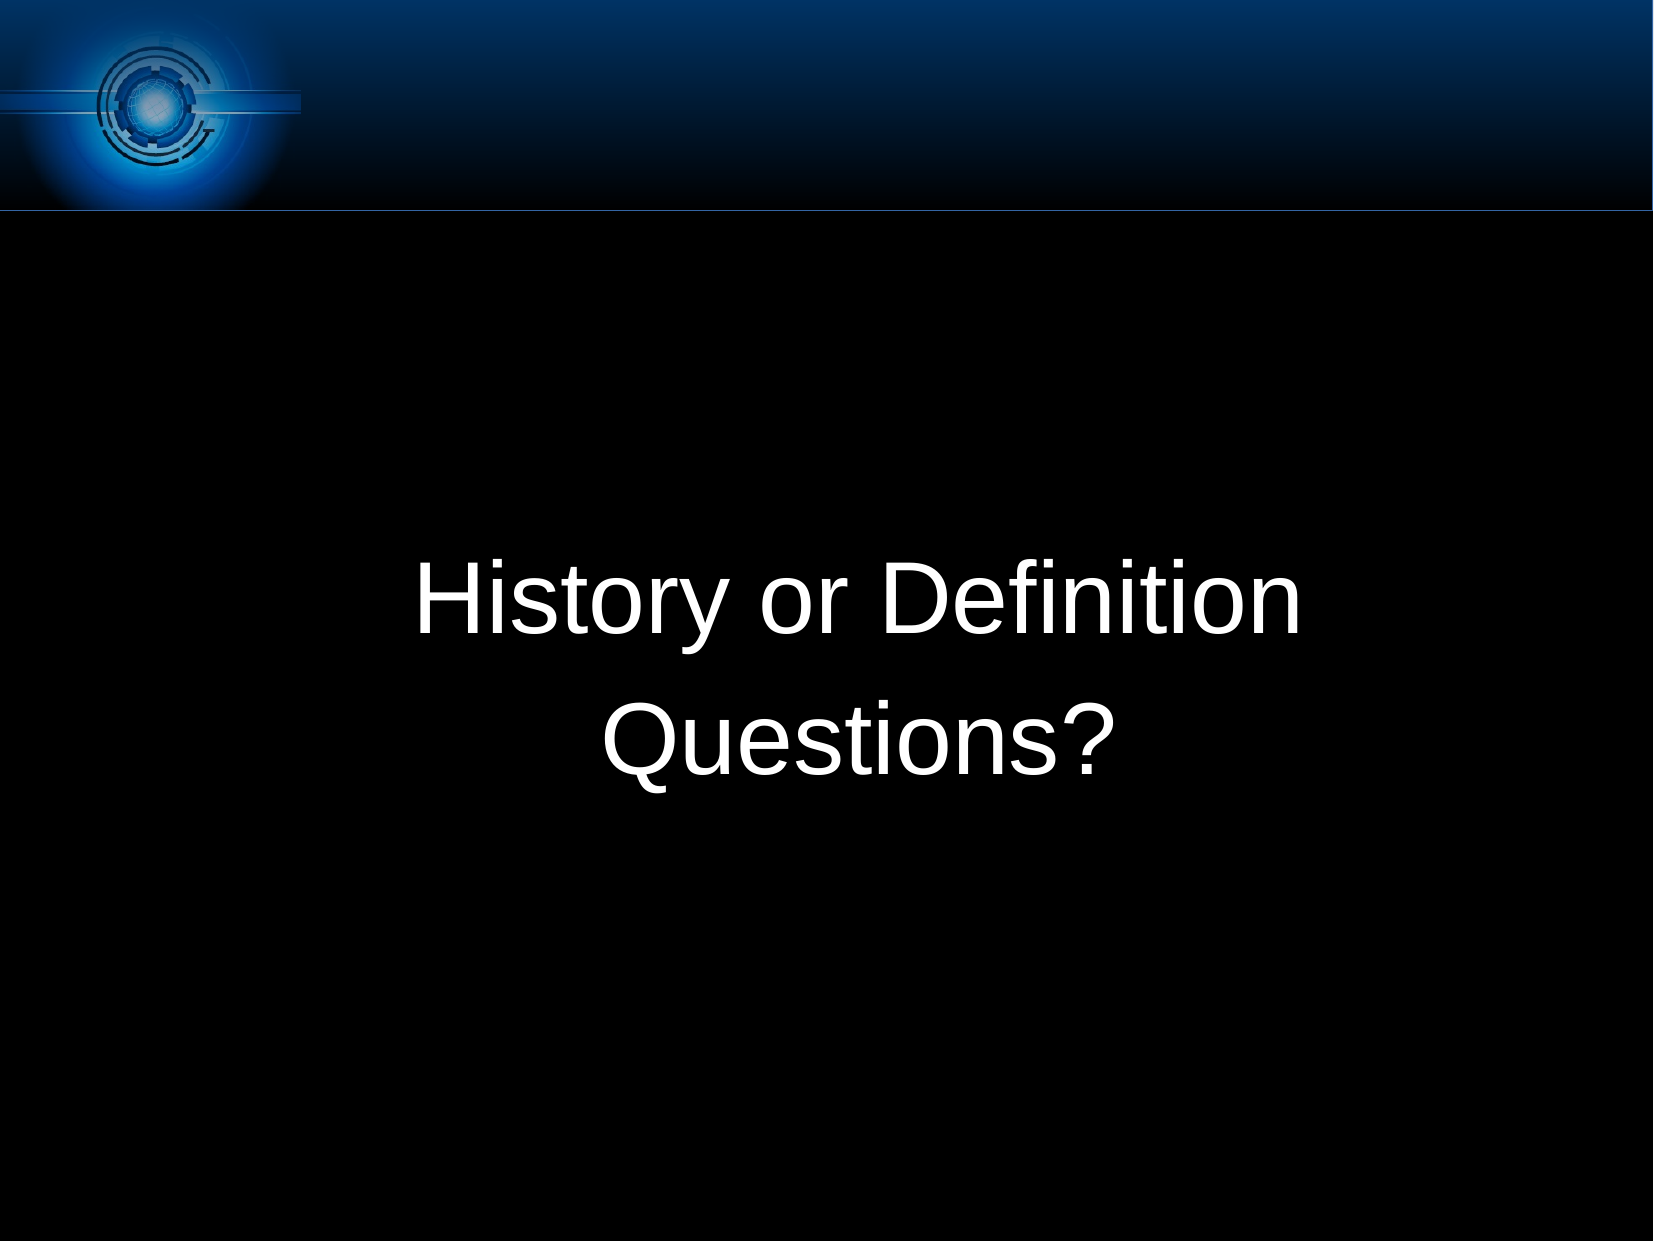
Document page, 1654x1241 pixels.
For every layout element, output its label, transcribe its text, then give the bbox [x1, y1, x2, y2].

list History or Definition Questions? [327, 541, 1326, 826]
picture [0, 87, 301, 210]
